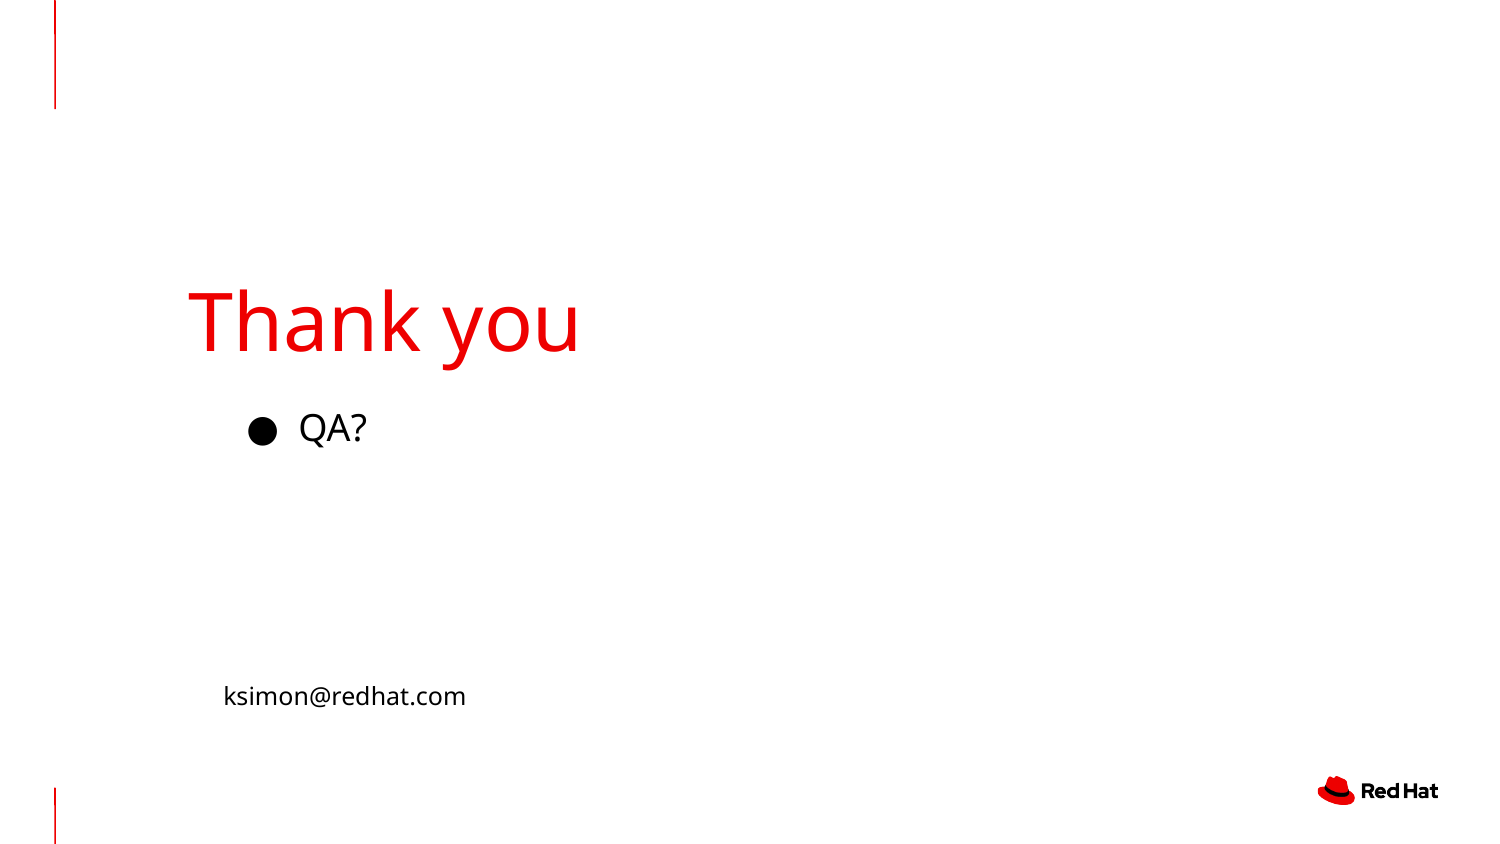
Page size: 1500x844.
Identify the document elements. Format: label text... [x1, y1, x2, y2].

picture [1317, 776, 1438, 805]
list QA? ksimon@redhat.com [110, 382, 732, 752]
title Thank you [188, 264, 745, 376]
